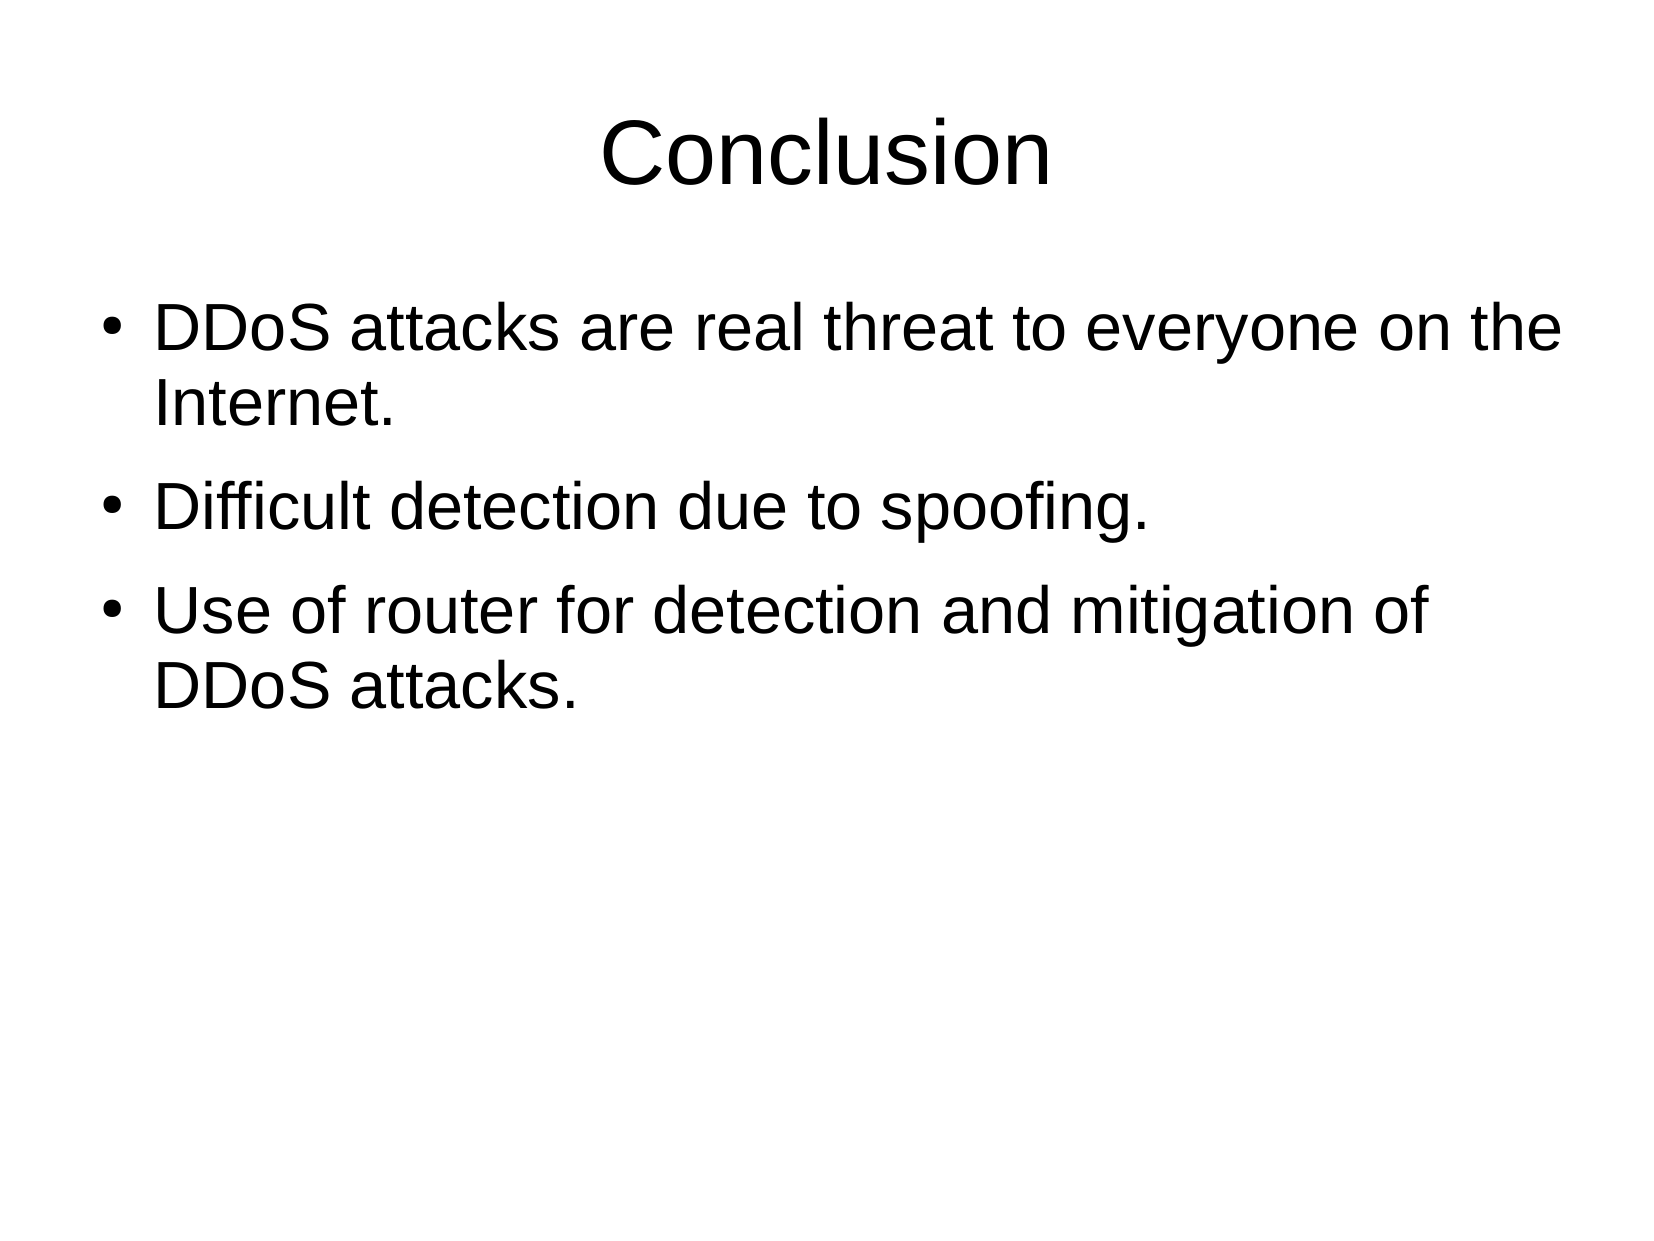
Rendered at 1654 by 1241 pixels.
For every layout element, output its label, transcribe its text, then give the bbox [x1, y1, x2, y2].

list DDoS attacks are real threat to everyone on the Internet. Difficult detection due to spoofing. Use of router for detection and mitigation of DDoS attacks. [82, 290, 1571, 1010]
title Conclusion [82, 49, 1571, 257]
